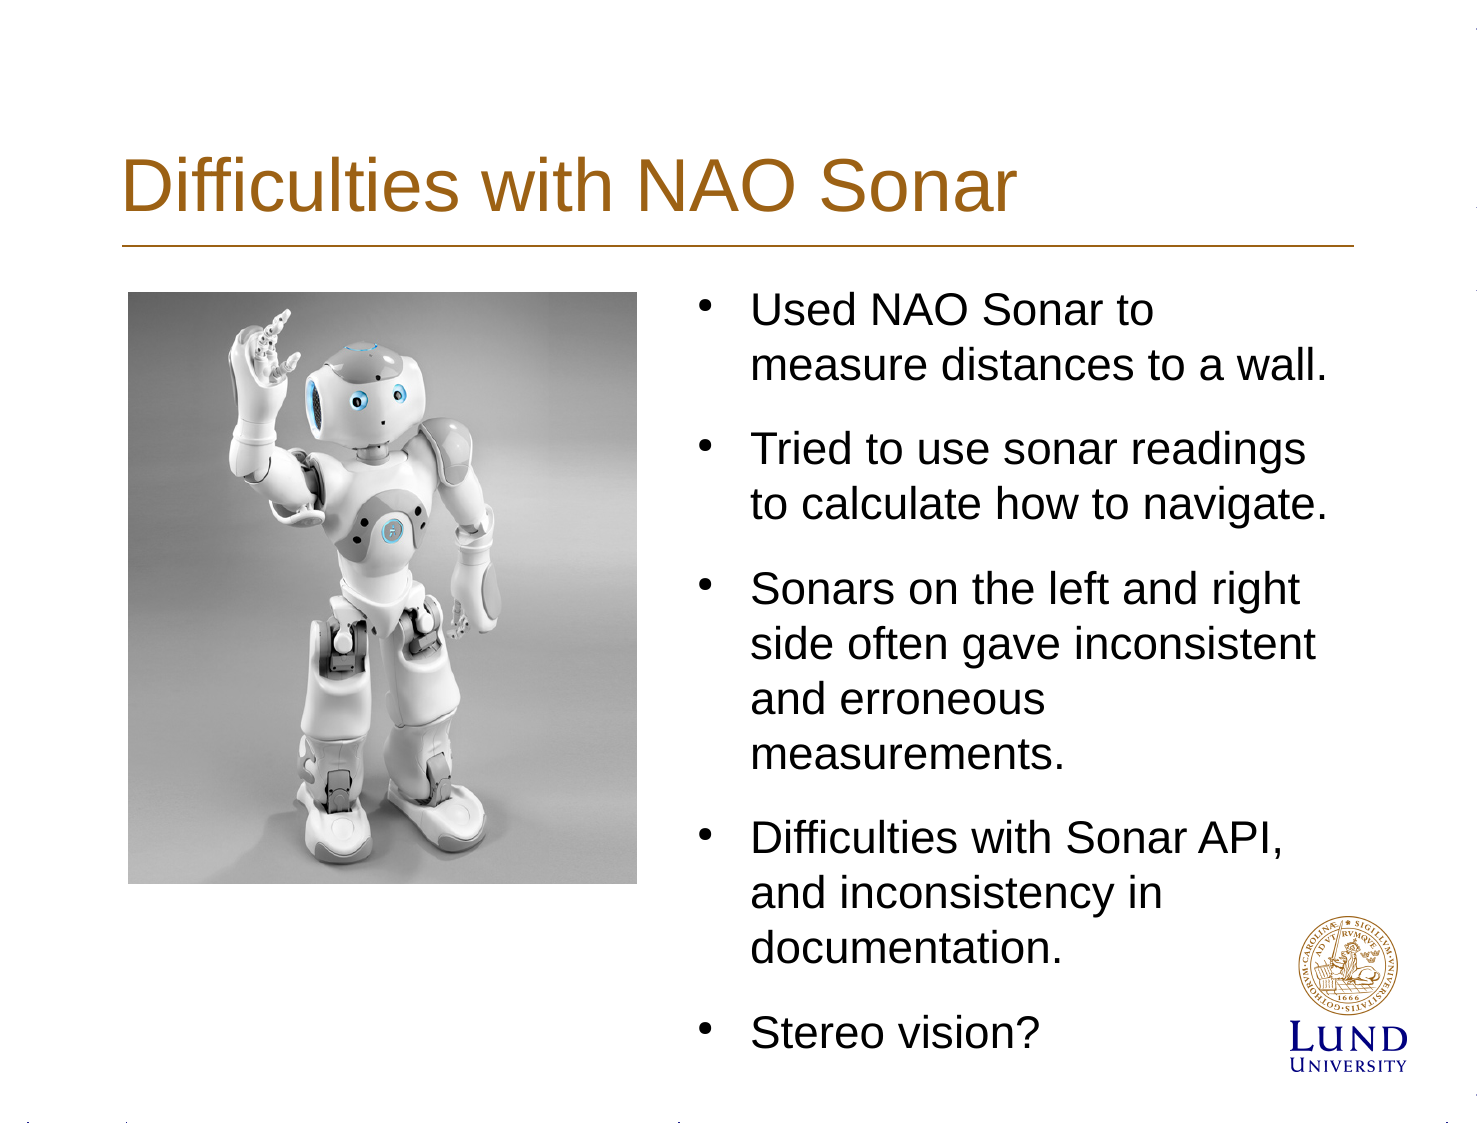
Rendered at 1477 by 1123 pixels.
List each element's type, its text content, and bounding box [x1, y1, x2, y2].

picture [128, 292, 637, 884]
list [121, 273, 636, 884]
title Difficulties with NAO Sonar [105, 46, 1354, 234]
list Used NAO Sonar to measure distances to a wall. Tried to use sonar readings to calculate how to navigate. Sonars on the left and right side often gave inconsistent and erroneous measurements. Difficulties with Sonar API, and inconsistency in documentation. Stereo vision? [664, 272, 1356, 849]
picture [1290, 916, 1407, 1072]
